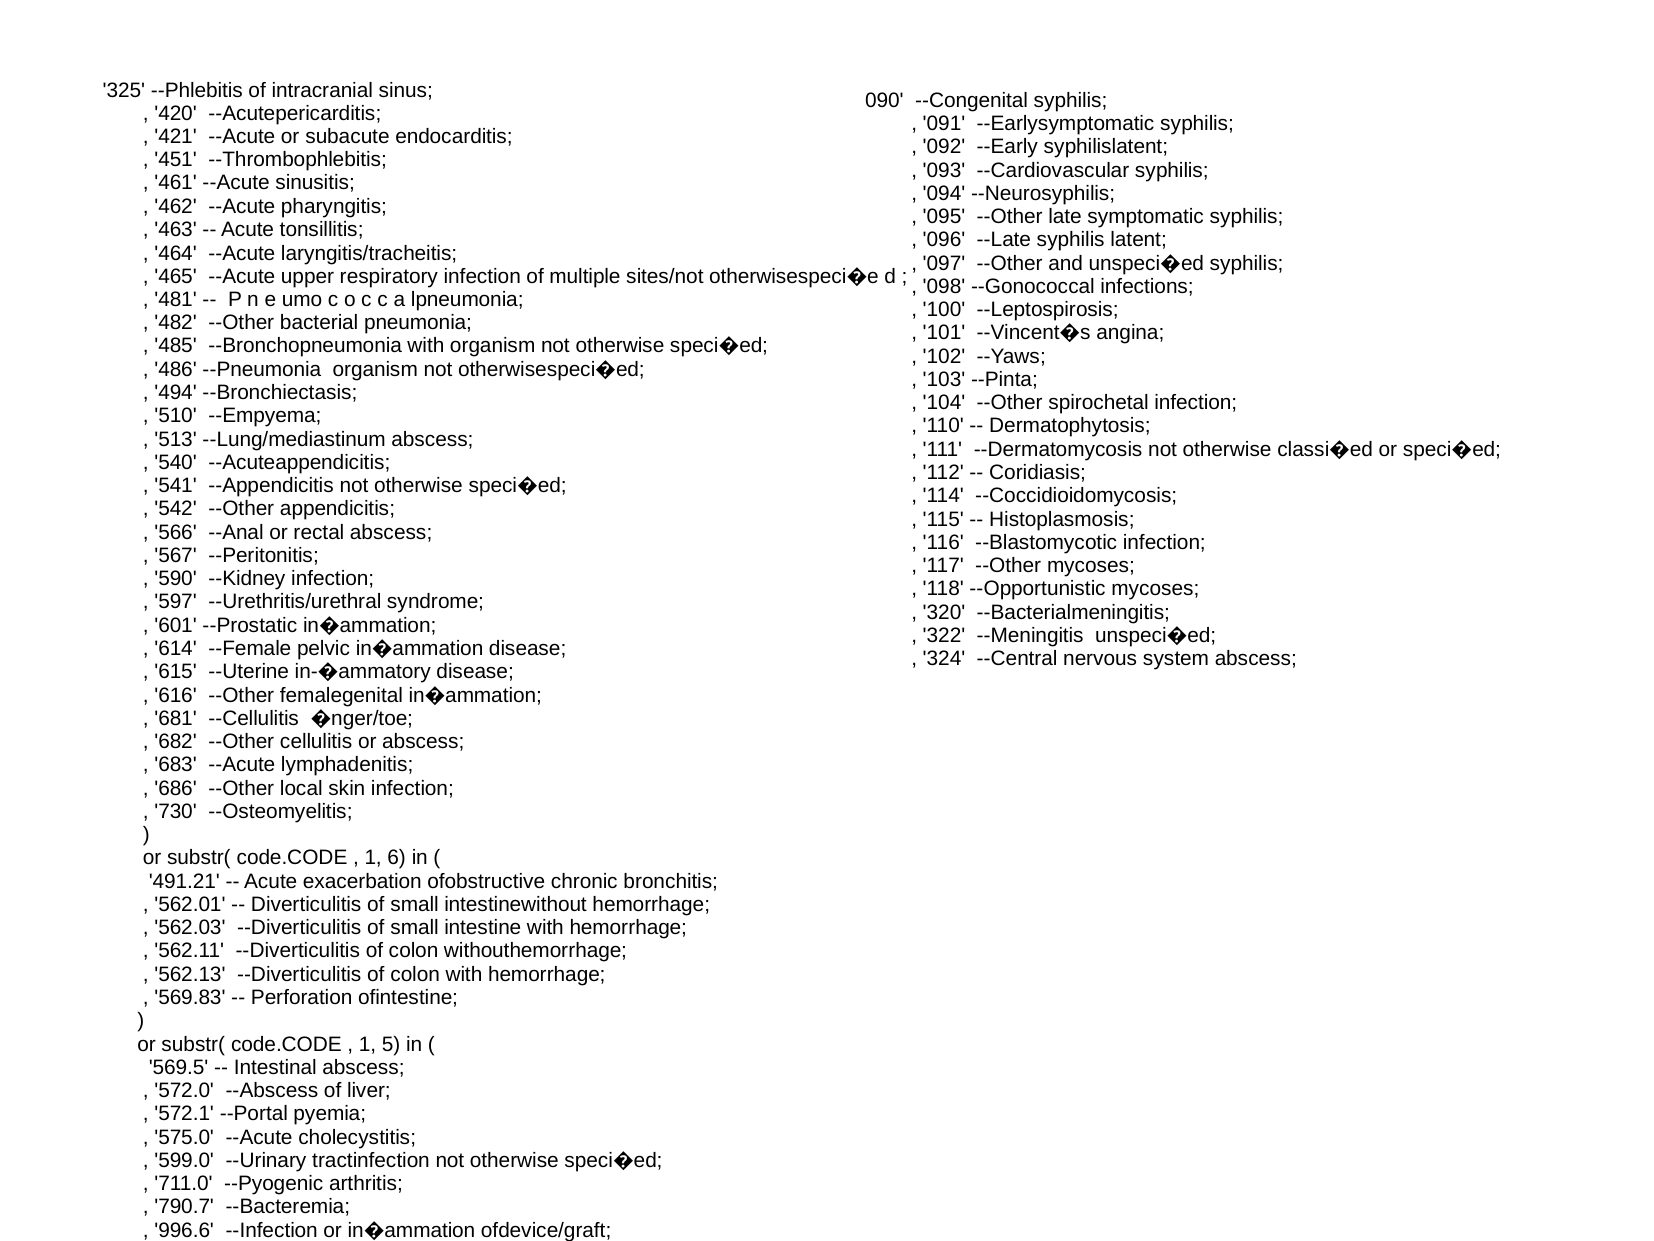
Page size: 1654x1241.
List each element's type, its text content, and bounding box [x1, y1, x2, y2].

text_box 090' --Congenital syphilis; , '091' --Earlysymptomatic syphilis; , '092' --Early syphilislatent; , '093' --Cardiovascular syphilis; , '094' --Neurosyphilis; , '095' --Other late symptomatic syphilis; , '096' --Late syphilis latent; , '097' --Other and unspeci�ed syphilis; , '098' --Gonococcal infections; , '100' --Leptospirosis; , '101' --Vincent�s angina; , '102' --Yaws; , '103' --Pinta; , '104' --Other spirochetal infection; , '110' -- Dermatophytosis; , '111' --Dermatomycosis not otherwise classi�ed or speci�ed; , '112' -- Coridiasis; , '114' --Coccidioidomycosis; , '115' -- Histoplasmosis; , '116' --Blastomycotic infection; , '117' --Other mycoses; , '118' --Opportunistic mycoses; , '320' --Bacterialmeningitis; , '322' --Meningitis unspeci�ed; , '324' --Central nervous system abscess; [850, 81, 1519, 846]
text_box '325' --Phlebitis of intracranial sinus; , '420' --Acutepericarditis; , '421' --Acute or subacute endocarditis; , '451' --Thrombophlebitis; , '461' --Acute sinusitis; , '462' --Acute pharyngitis; , '463' -- Acute tonsillitis; , '464' --Acute laryngitis/tracheitis; , '465' --Acute upper respiratory infection of multiple sites/not otherwisespeci�e d ; , '481' -- P n e umo c o c c a lpneumonia; , '482' --Other bacterial pneumonia; , '485' --Bronchopneumonia with organism not otherwise speci�ed; , '486' --Pneumonia organism not otherwisespeci�ed; , '494' --Bronchiectasis; , '510' --Empyema; , '513' --Lung/mediastinum abscess; , '540' --Acuteappendicitis; , '541' --Appendicitis not otherwise speci�ed; , '542' --Other appendicitis; , '566' --Anal or rectal abscess; , '567' --Peritonitis; , '590' --Kidney infection; , '597' --Urethritis/urethral syndrome; , '601' --Prostatic in�ammation; , '614' --Female pelvic in�ammation disease; , '615' --Uterine in-�ammatory disease; , '616' --Other femalegenital in�ammation; , '681' --Cellulitis �nger/toe; , '682' --Other cellulitis or abscess; , '683' --Acute lymphadenitis; , '686' --Other local skin infection; , '730' --Osteomyelitis; ) or substr( code.CODE , 1, 6) in ( '491.21' -- Acute exacerbation ofobstructive chronic bronchitis; , '562.01' -- Diverticulitis of small intestinewithout hemorrhage; , '562.03' --Diverticulitis of small intestine with hemorrhage; , '562.11' --Diverticulitis of colon withouthemorrhage; , '562.13' --Diverticulitis of colon with hemorrhage; , '569.83' -- Perforation ofintestine; ) or substr( code.CODE , 1, 5) in ( '569.5' -- Intestinal abscess; , '572.0' --Abscess of liver; , '572.1' --Portal pyemia; , '575.0' --Acute cholecystitis; , '599.0' --Urinary tractinfection not otherwise speci�ed; , '711.0' --Pyogenic arthritis; , '790.7' --Bacteremia; , '996.6' --Infection or in�ammation ofdevice/graft; , '998.5' --Postoperative infection; , '999.3' --Infectious complication ofmedical care not otherwise classi�ed. ) ) [82, 70, 934, 1241]
